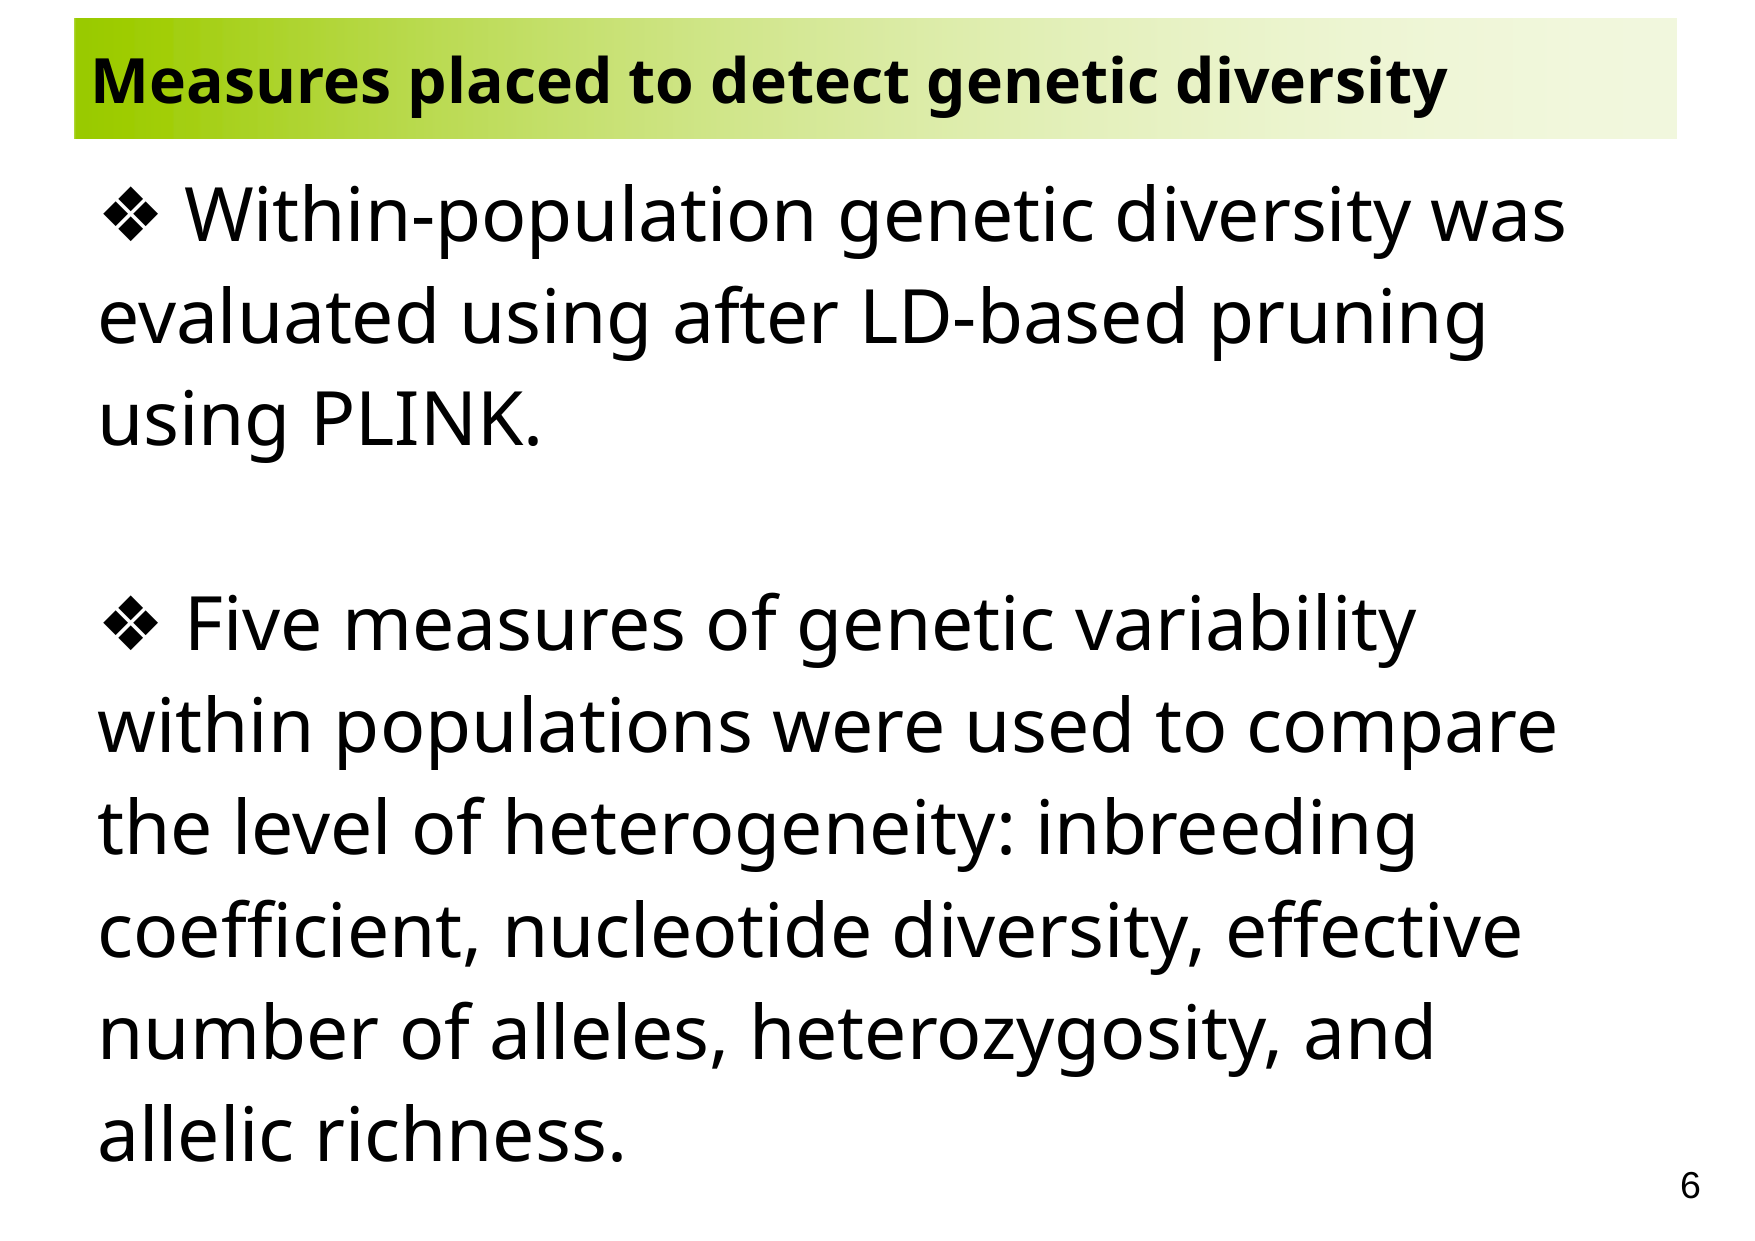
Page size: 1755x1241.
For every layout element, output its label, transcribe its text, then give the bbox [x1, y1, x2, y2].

text_box ❖ Within-population genetic diversity was evaluated using after LD-based pruning using PLINK. ❖ Five measures of genetic variability within populations were used to compare the level of heterogeneity: inbreeding coefficient, nucleotide diversity, effective number of alleles, heterozygosity, and allelic richness. [82, 153, 1666, 954]
text_box 6 [1665, 1157, 1725, 1215]
picture [74, 18, 1677, 139]
title Measures placed to detect genetic diversity [88, 38, 1642, 140]
